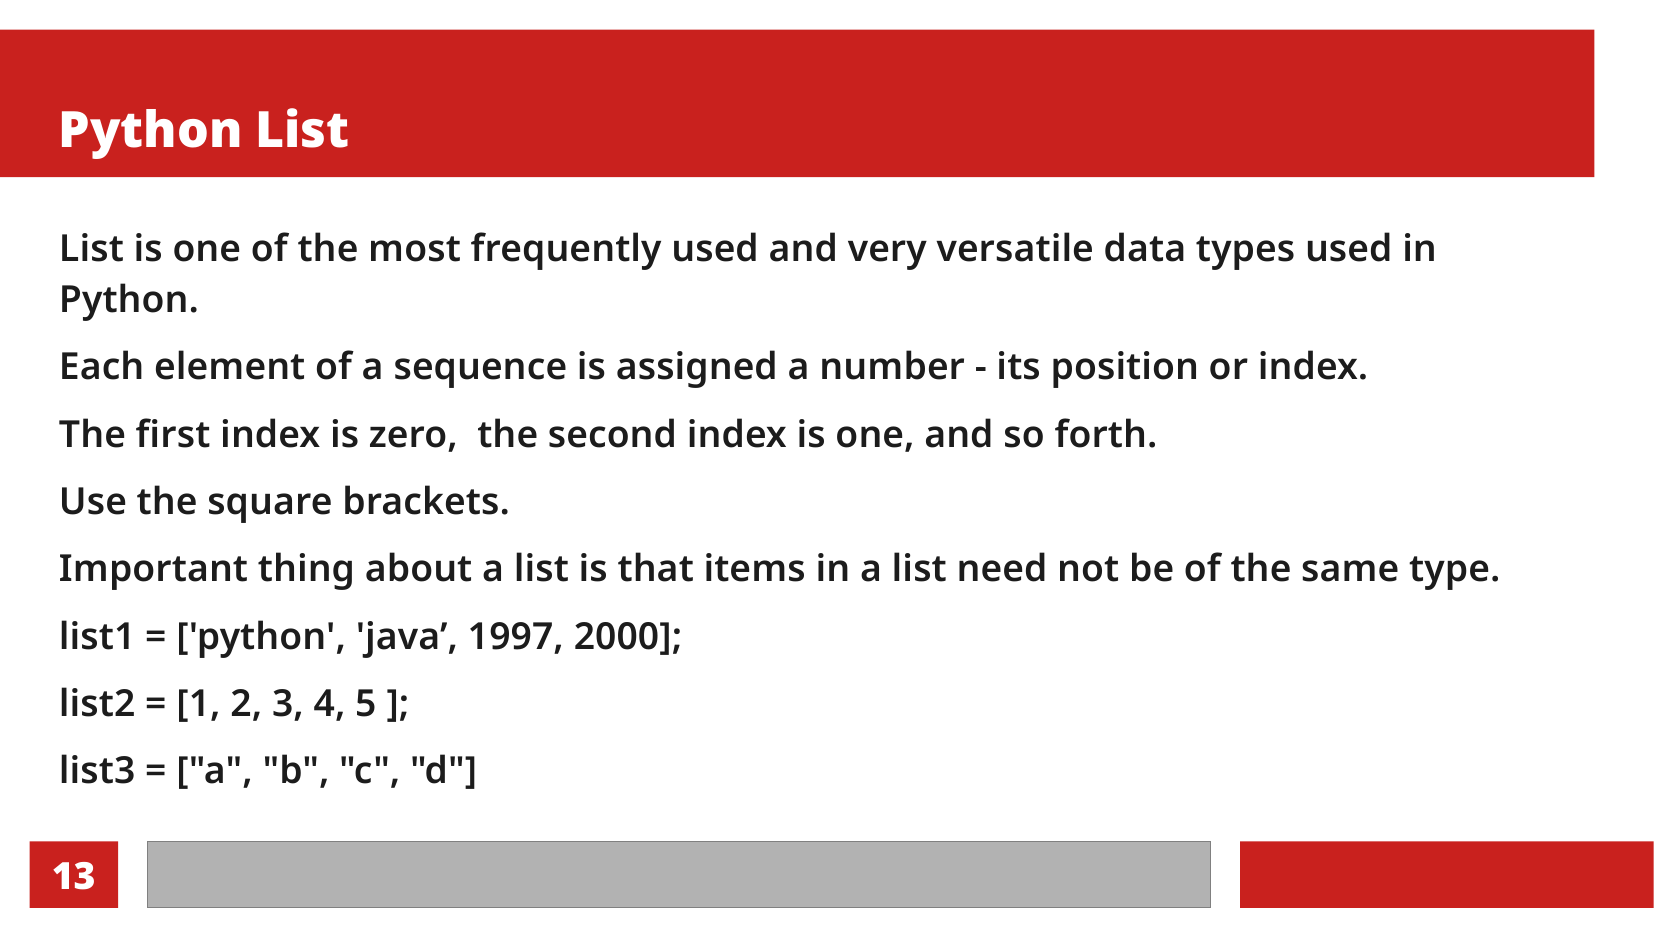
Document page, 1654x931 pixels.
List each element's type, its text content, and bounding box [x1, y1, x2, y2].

title Python List [59, 44, 1595, 163]
list List is one of the most frequently used and very versatile data types used in Python. Each element of a sequence is assigned a number - its position or index. The first index is zero, the second index is one, and so forth. Use the square brackets. Important thing about a list is that items in a list need not be of the same type. list1 = ['python', 'java’, 1997, 2000]; list2 = [1, 2, 3, 4, 5 ]; list3 = ["a", "b", "c", "d"] [59, 221, 1565, 798]
